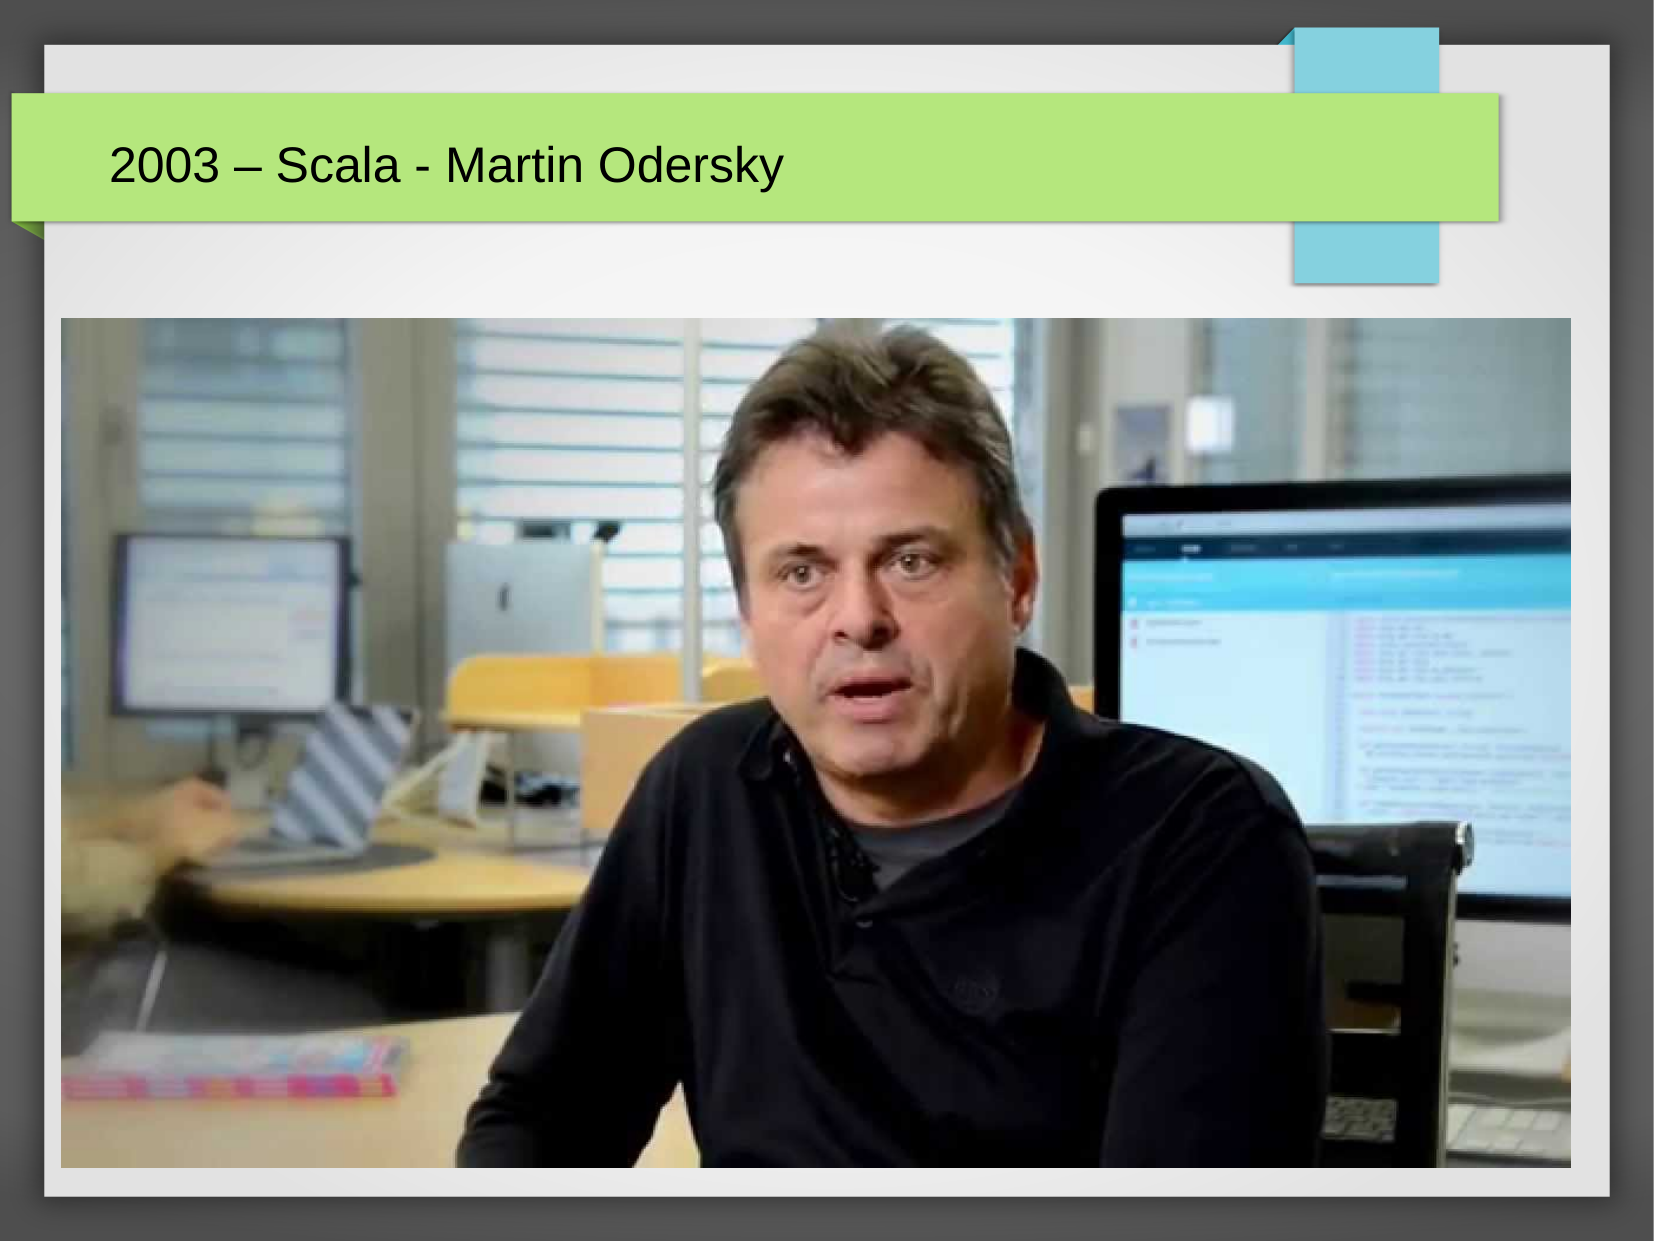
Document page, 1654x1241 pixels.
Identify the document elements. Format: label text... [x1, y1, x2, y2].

picture [0, 0, 1654, 1241]
text_box 2003 – Scala - Martin Odersky [94, 129, 1441, 202]
